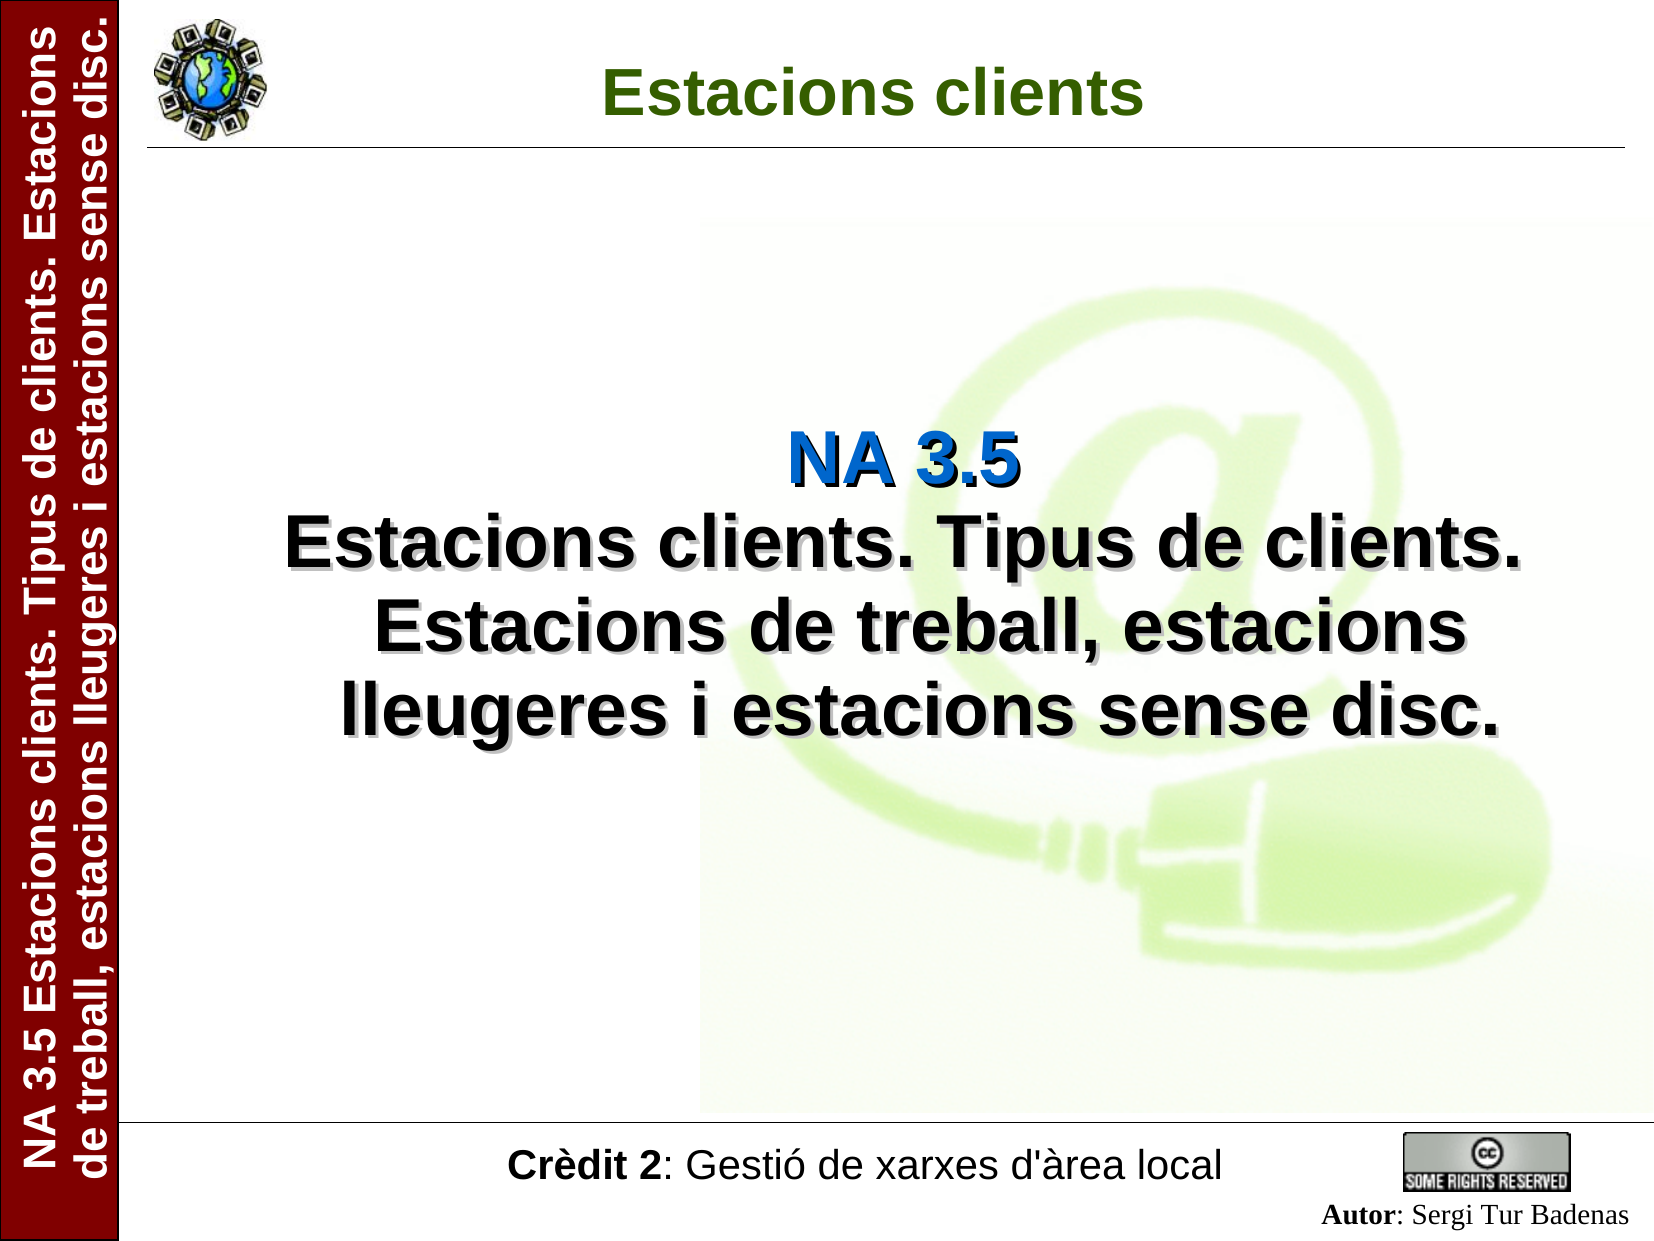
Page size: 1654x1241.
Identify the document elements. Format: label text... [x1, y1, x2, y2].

subtitle NA 3.5 Estacions clients. Tipus de clients. Estacions de treball, estacions lleugeres i estacions sense disc. [141, 242, 1630, 1093]
picture [1403, 1132, 1571, 1192]
picture [700, 217, 1654, 1113]
title Estacions clients [129, 43, 1619, 142]
picture [154, 19, 268, 43]
